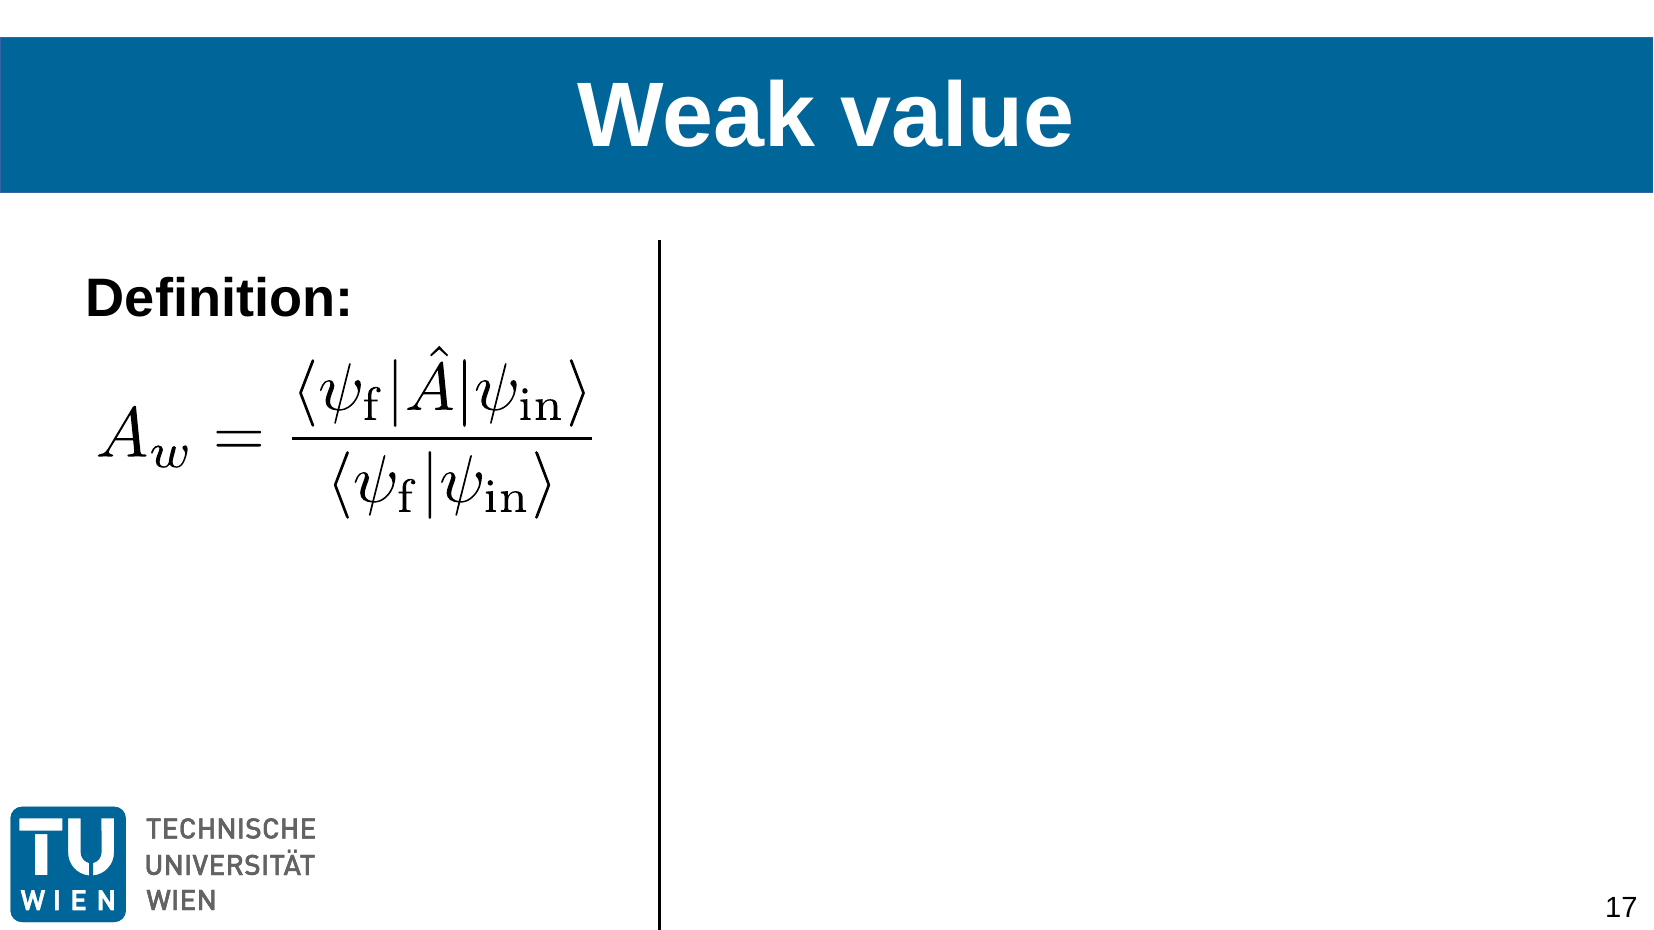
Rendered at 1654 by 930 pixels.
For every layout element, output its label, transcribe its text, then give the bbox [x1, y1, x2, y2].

picture [96, 361, 189, 489]
title Weak value [0, 37, 1653, 193]
list Definition: [85, 267, 406, 346]
picture [195, 334, 606, 530]
